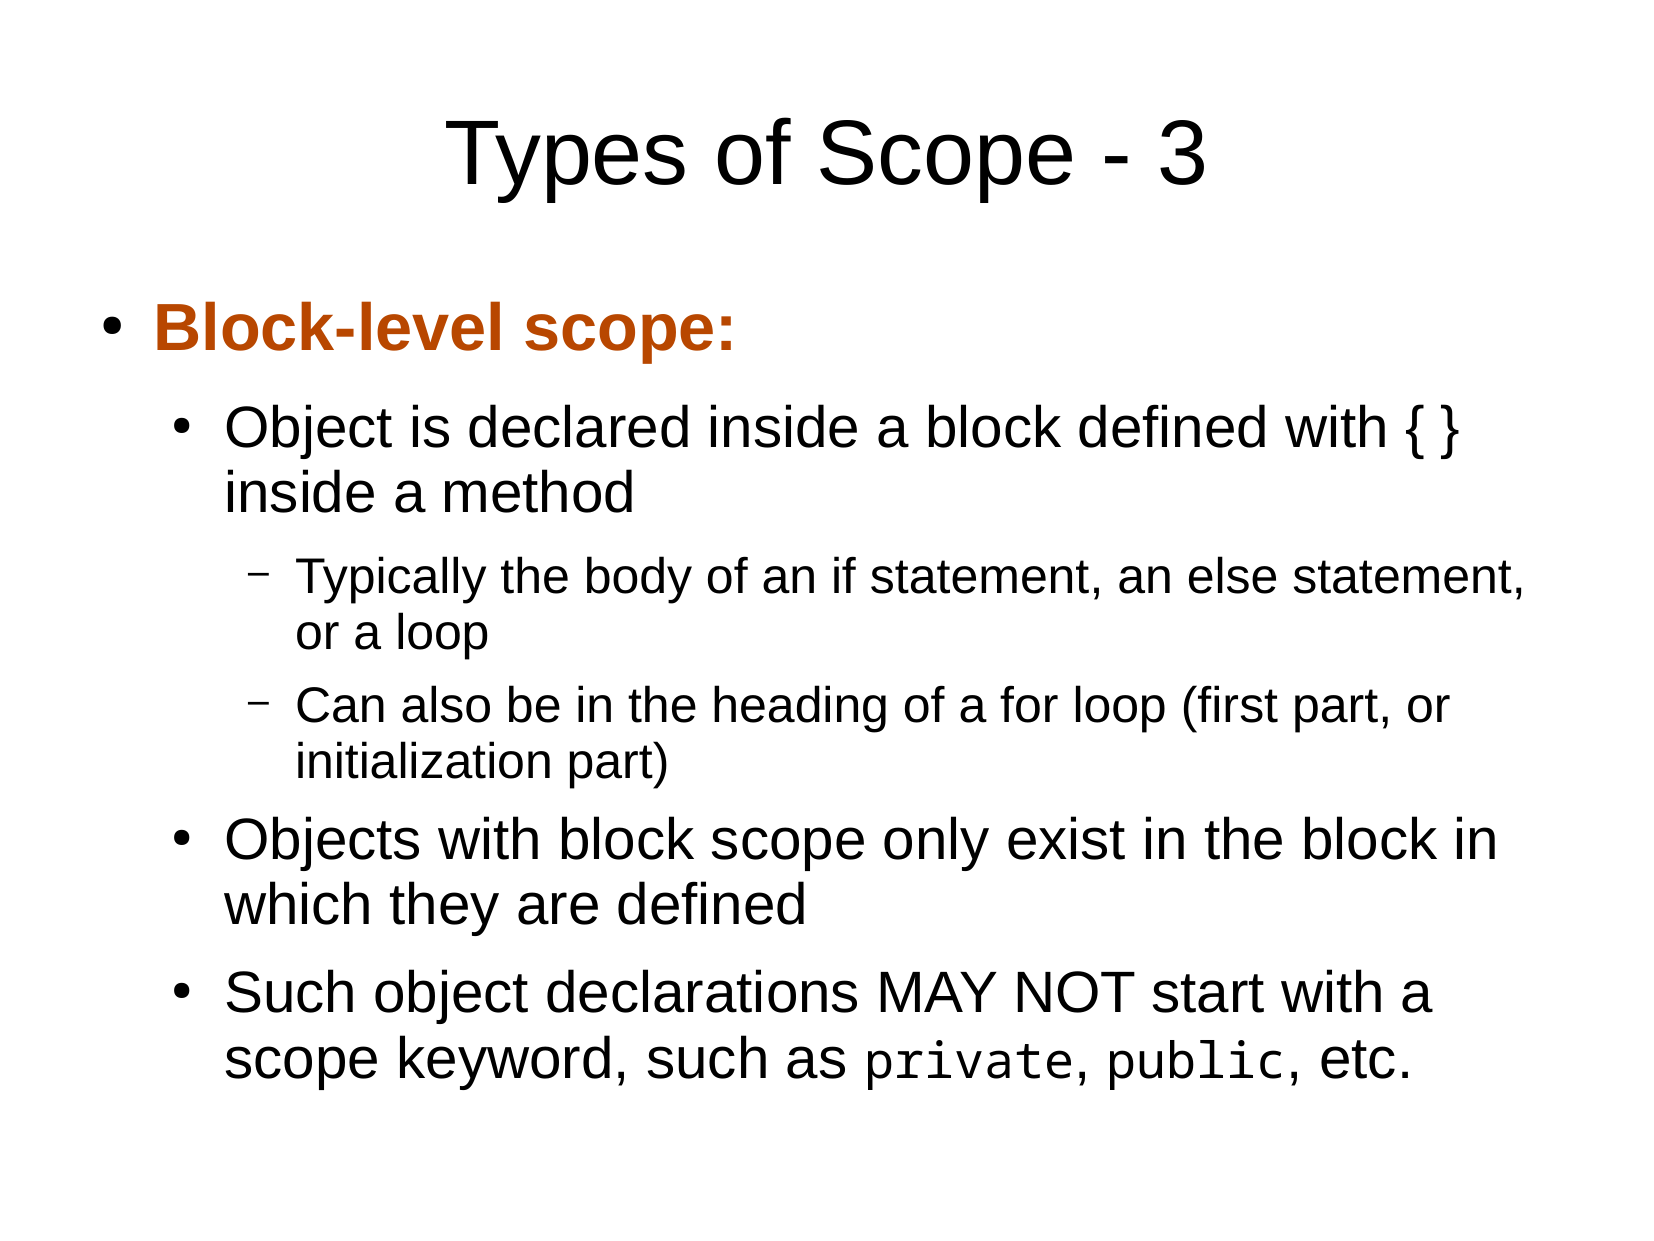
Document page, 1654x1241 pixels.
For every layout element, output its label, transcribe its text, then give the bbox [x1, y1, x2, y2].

list Block-level scope: Object is declared inside a block defined with { } inside a method Typically the body of an if statement, an else statement, or a loop Can also be in the heading of a for loop (first part, or initialization part) Objects with block scope only exist in the block in which they are defined Such object declarations MAY NOT start with a scope keyword, such as private, public, etc. [82, 290, 1571, 1126]
title Types of Scope - 3 [82, 49, 1571, 257]
